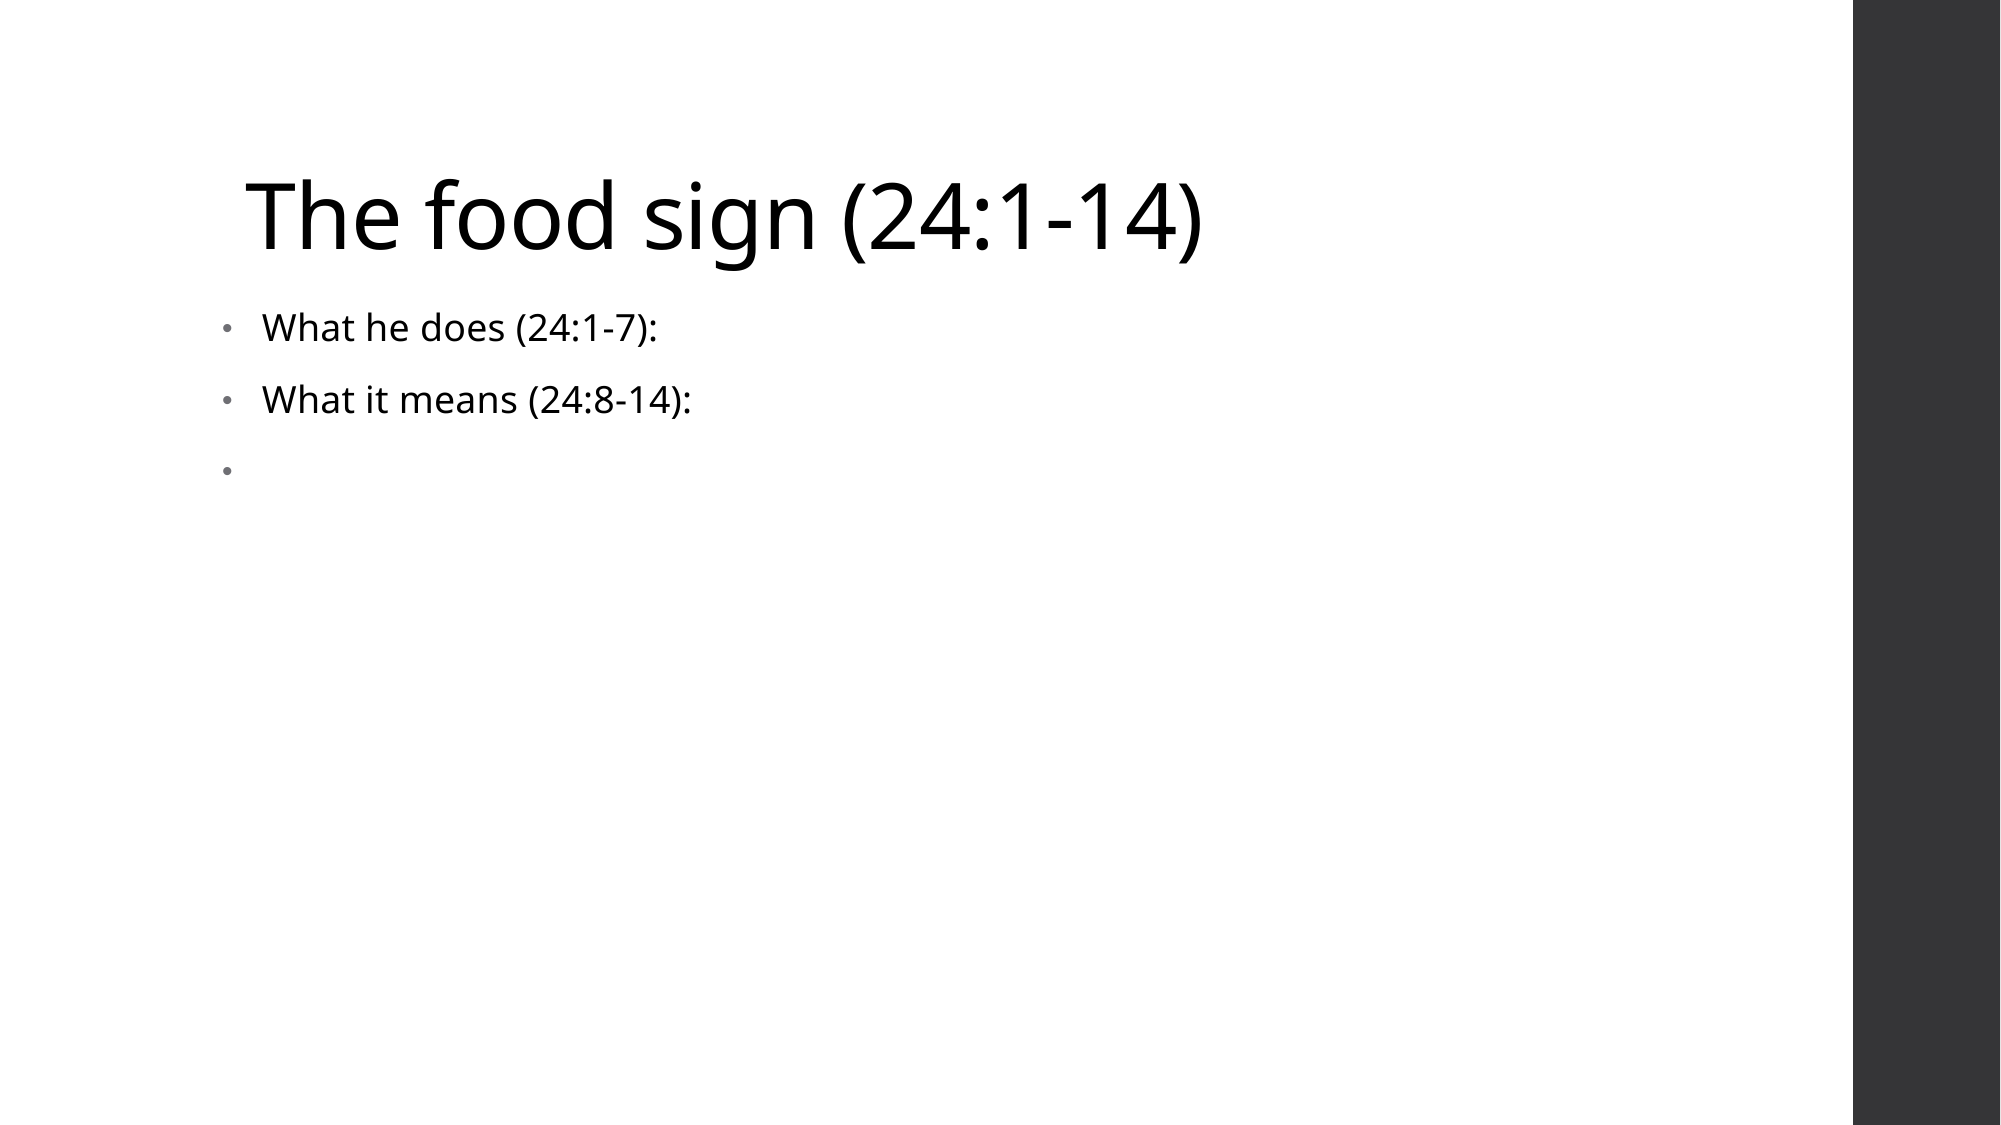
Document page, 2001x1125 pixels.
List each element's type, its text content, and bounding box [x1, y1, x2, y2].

title The food sign (24:1-14) [206, 60, 1797, 278]
list What he does (24:1-7): What it means (24:8-14): [206, 299, 1617, 1014]
